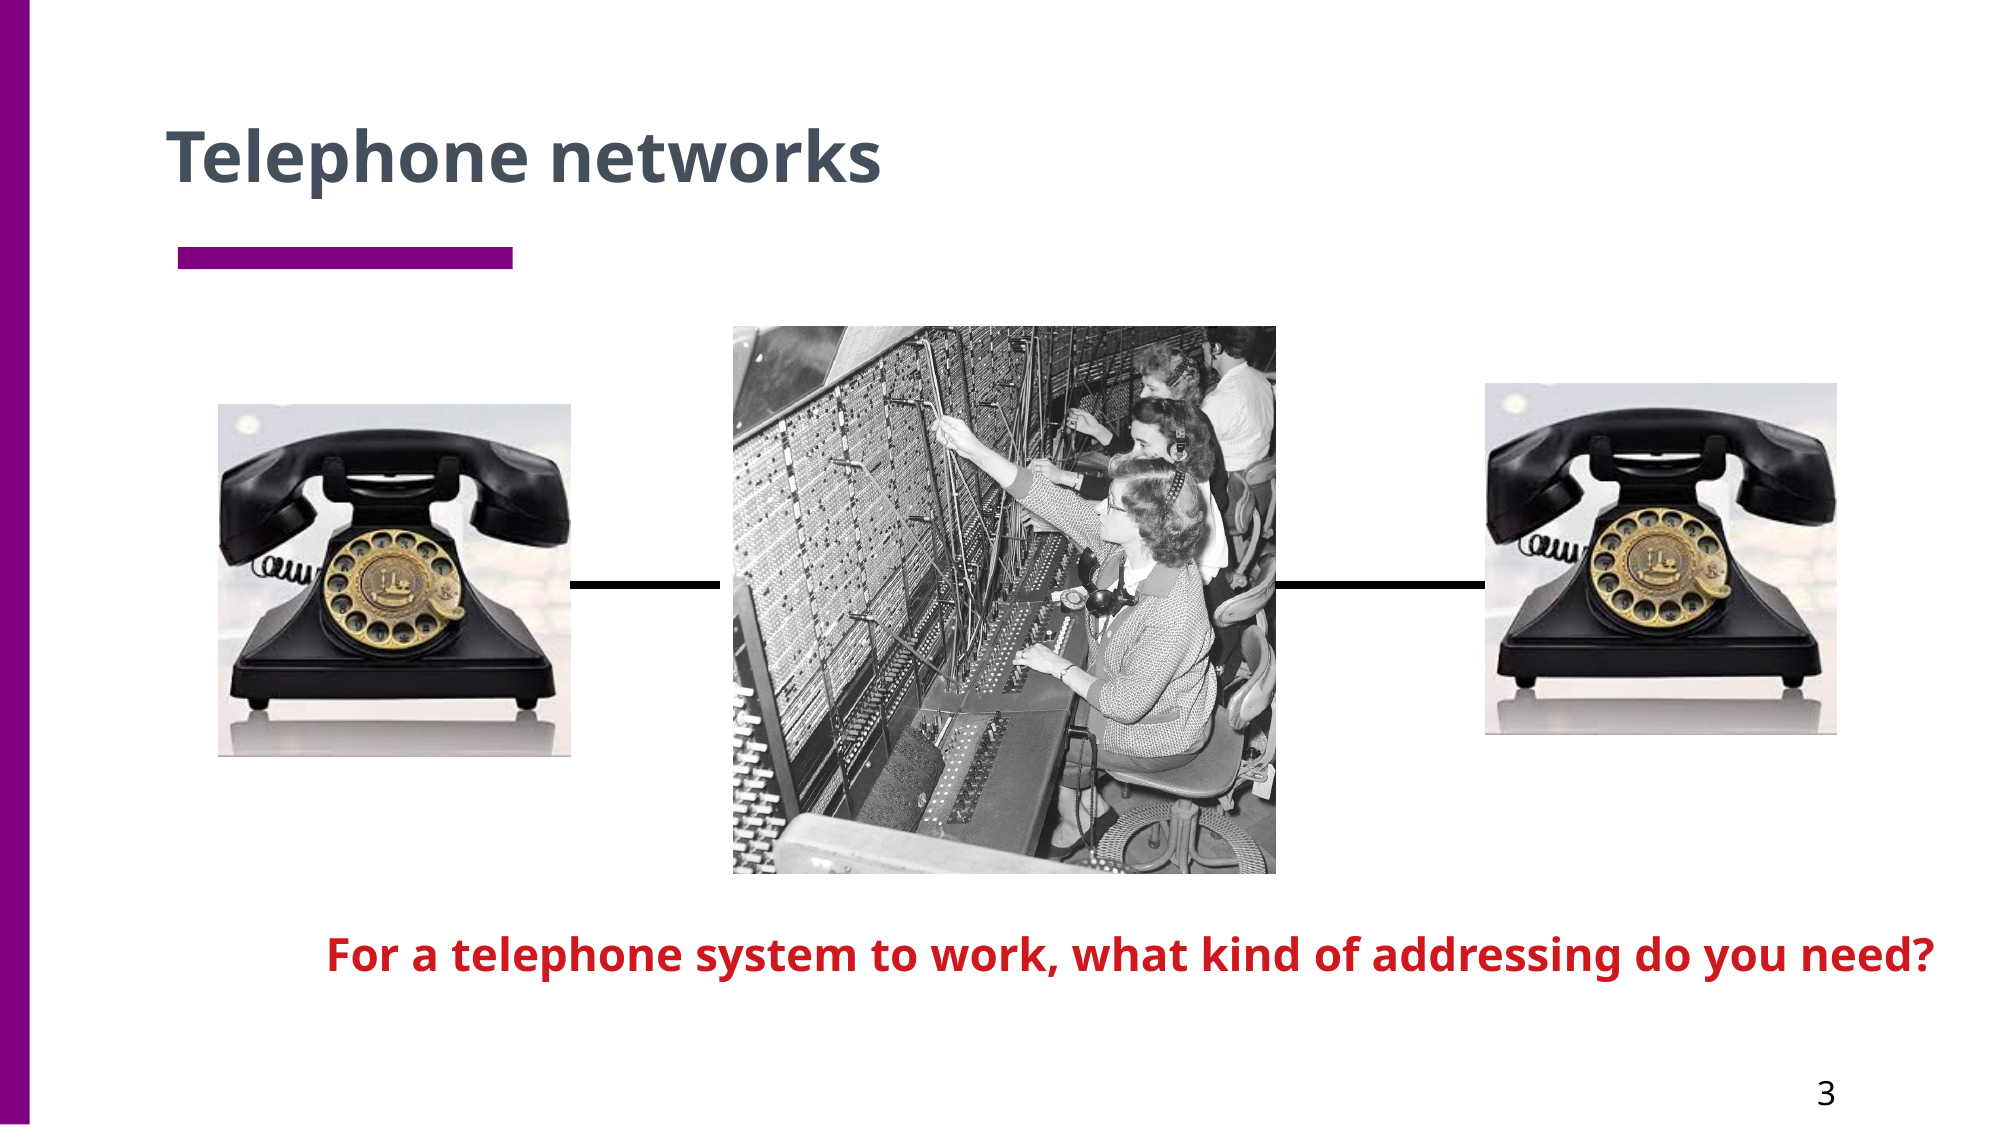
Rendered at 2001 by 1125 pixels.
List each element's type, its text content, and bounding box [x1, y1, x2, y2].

picture [1485, 383, 1837, 736]
text_box Telephone networks [151, 0, 1849, 212]
picture [733, 326, 1276, 874]
picture [218, 404, 571, 757]
text_box For a telephone system to work, what kind of addressing do you need? [275, 915, 1801, 985]
